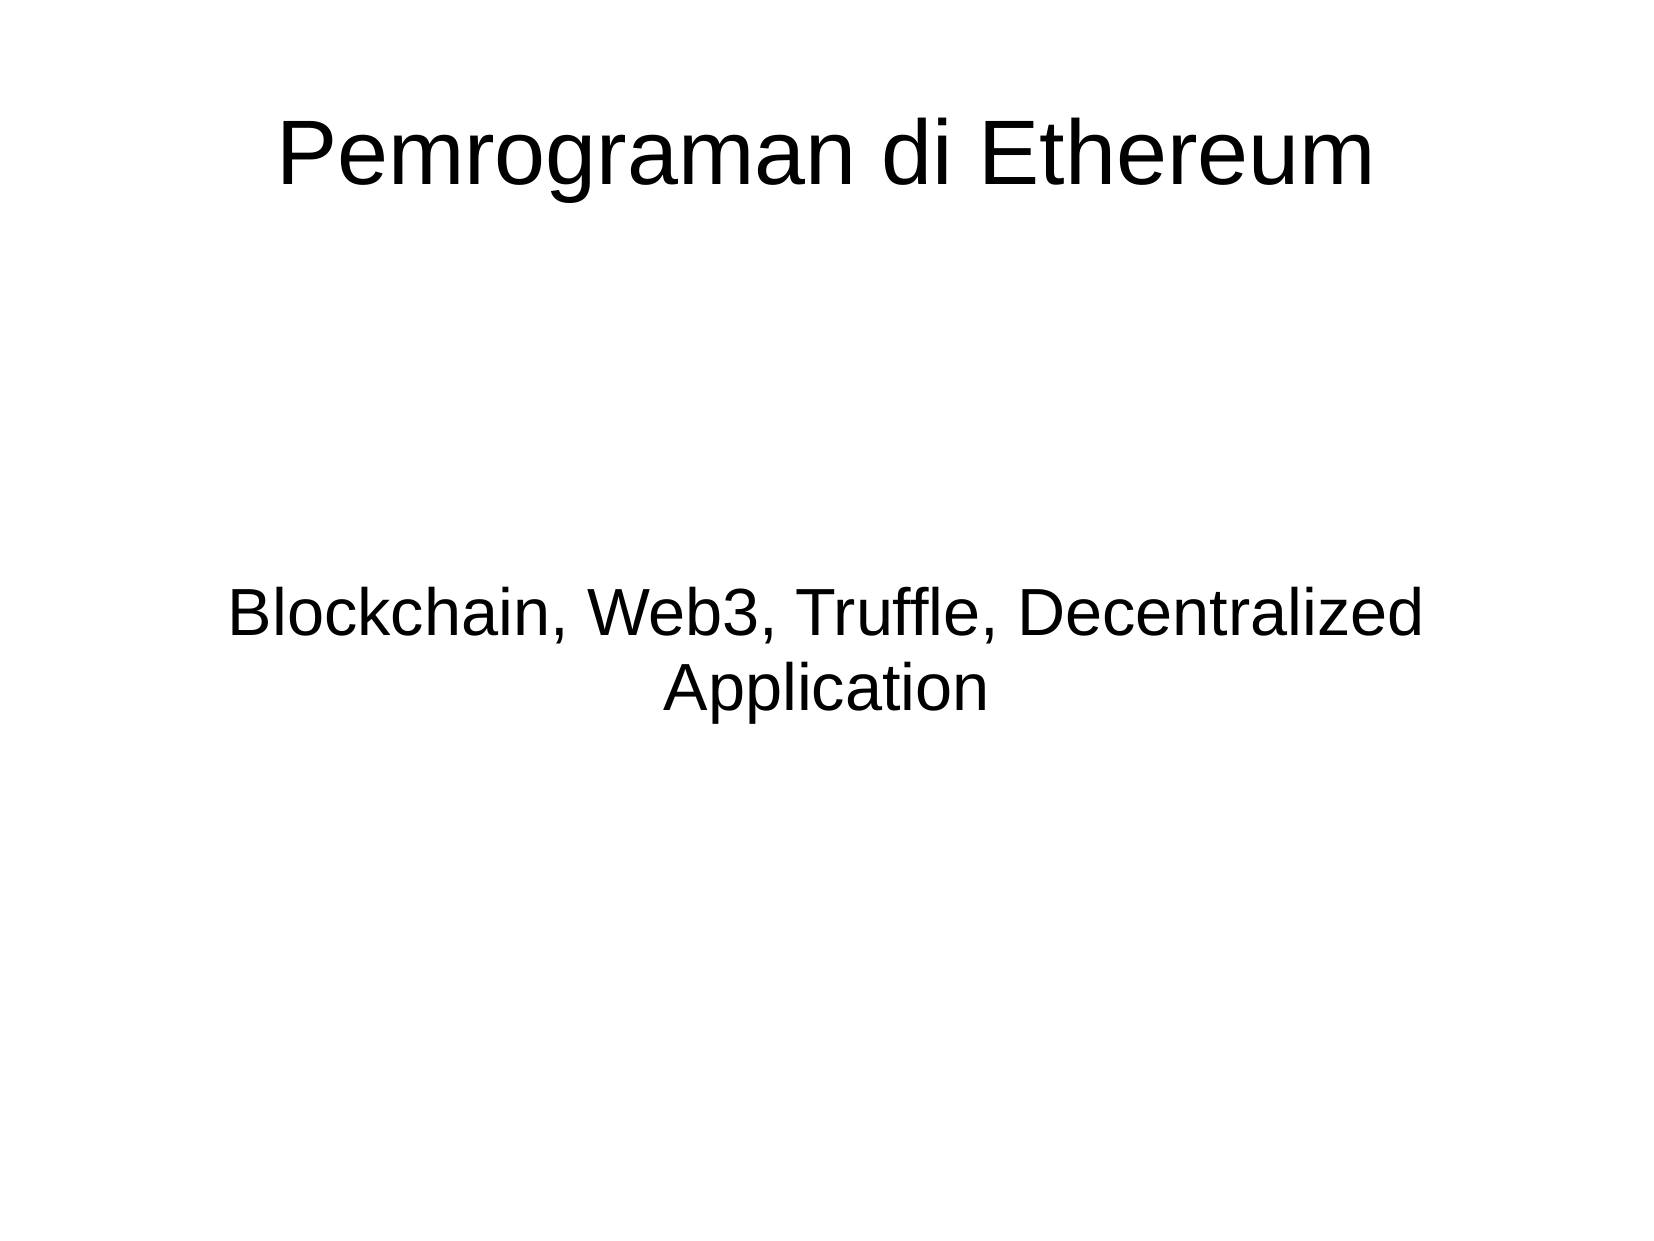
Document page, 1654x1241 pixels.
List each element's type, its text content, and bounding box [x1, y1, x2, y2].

subtitle Blockchain, Web3, Truffle, Decentralized Application [82, 290, 1571, 1010]
title Pemrograman di Ethereum [82, 49, 1571, 257]
